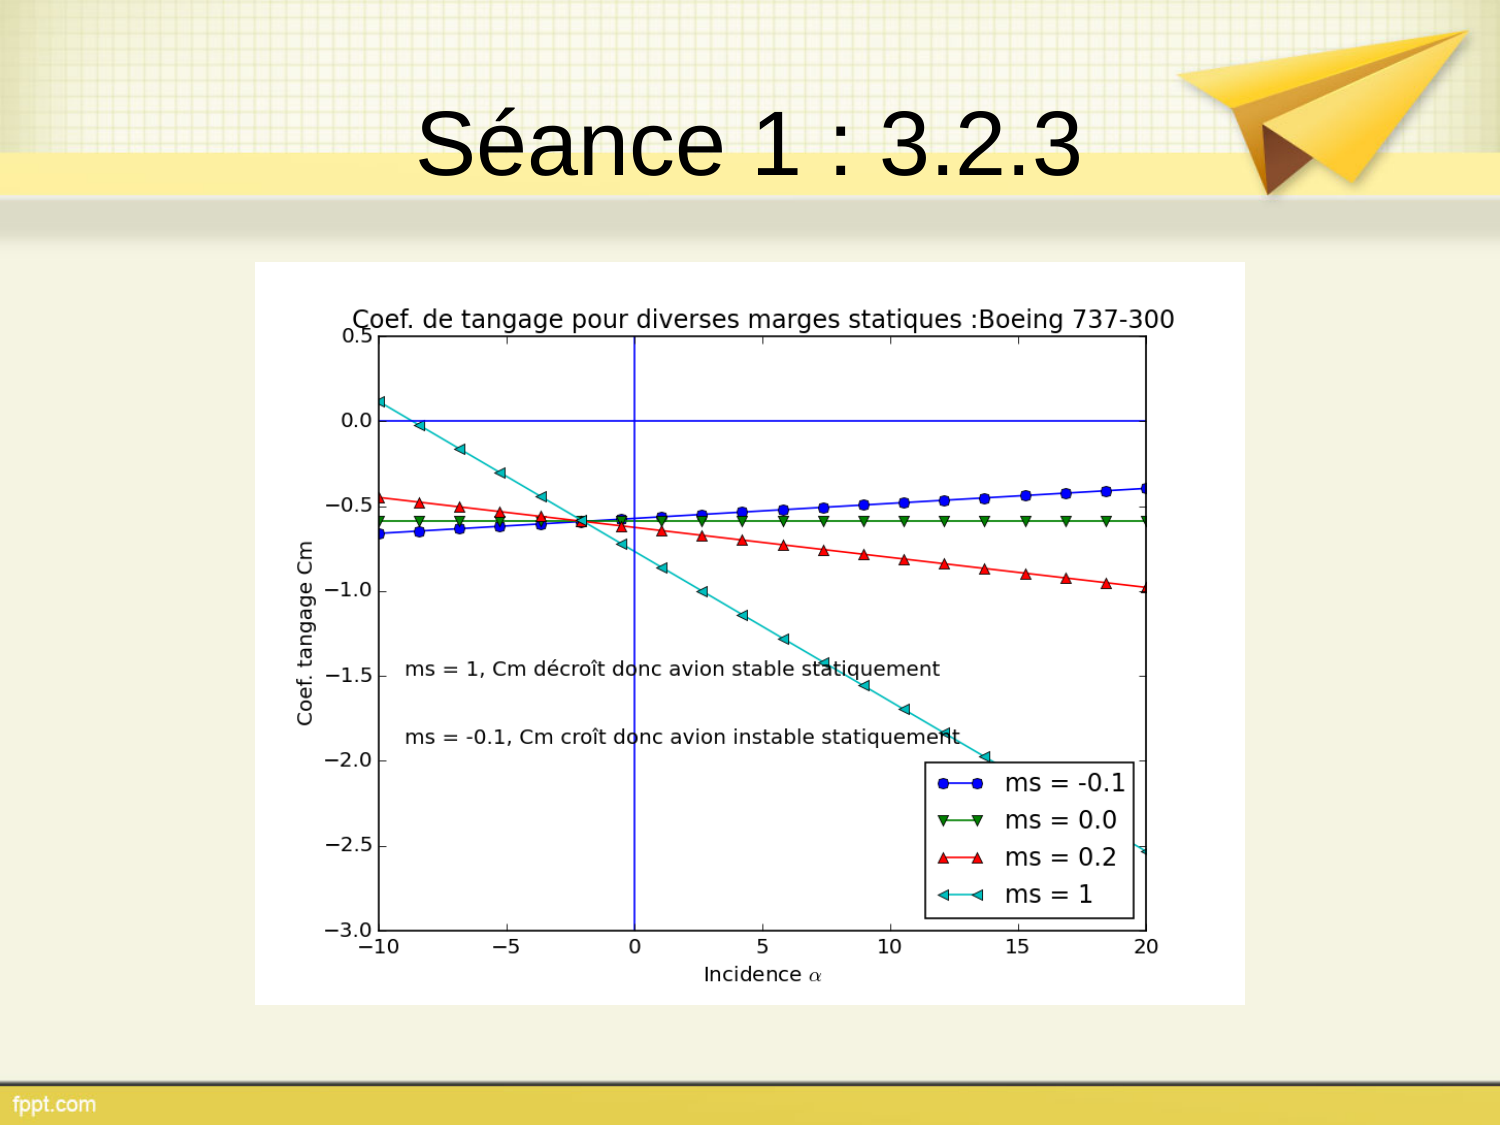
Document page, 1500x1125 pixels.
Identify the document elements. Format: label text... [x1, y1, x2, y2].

title Séance 1 : 3.2.3 [75, 45, 1426, 233]
picture [0, 0, 1500, 1125]
